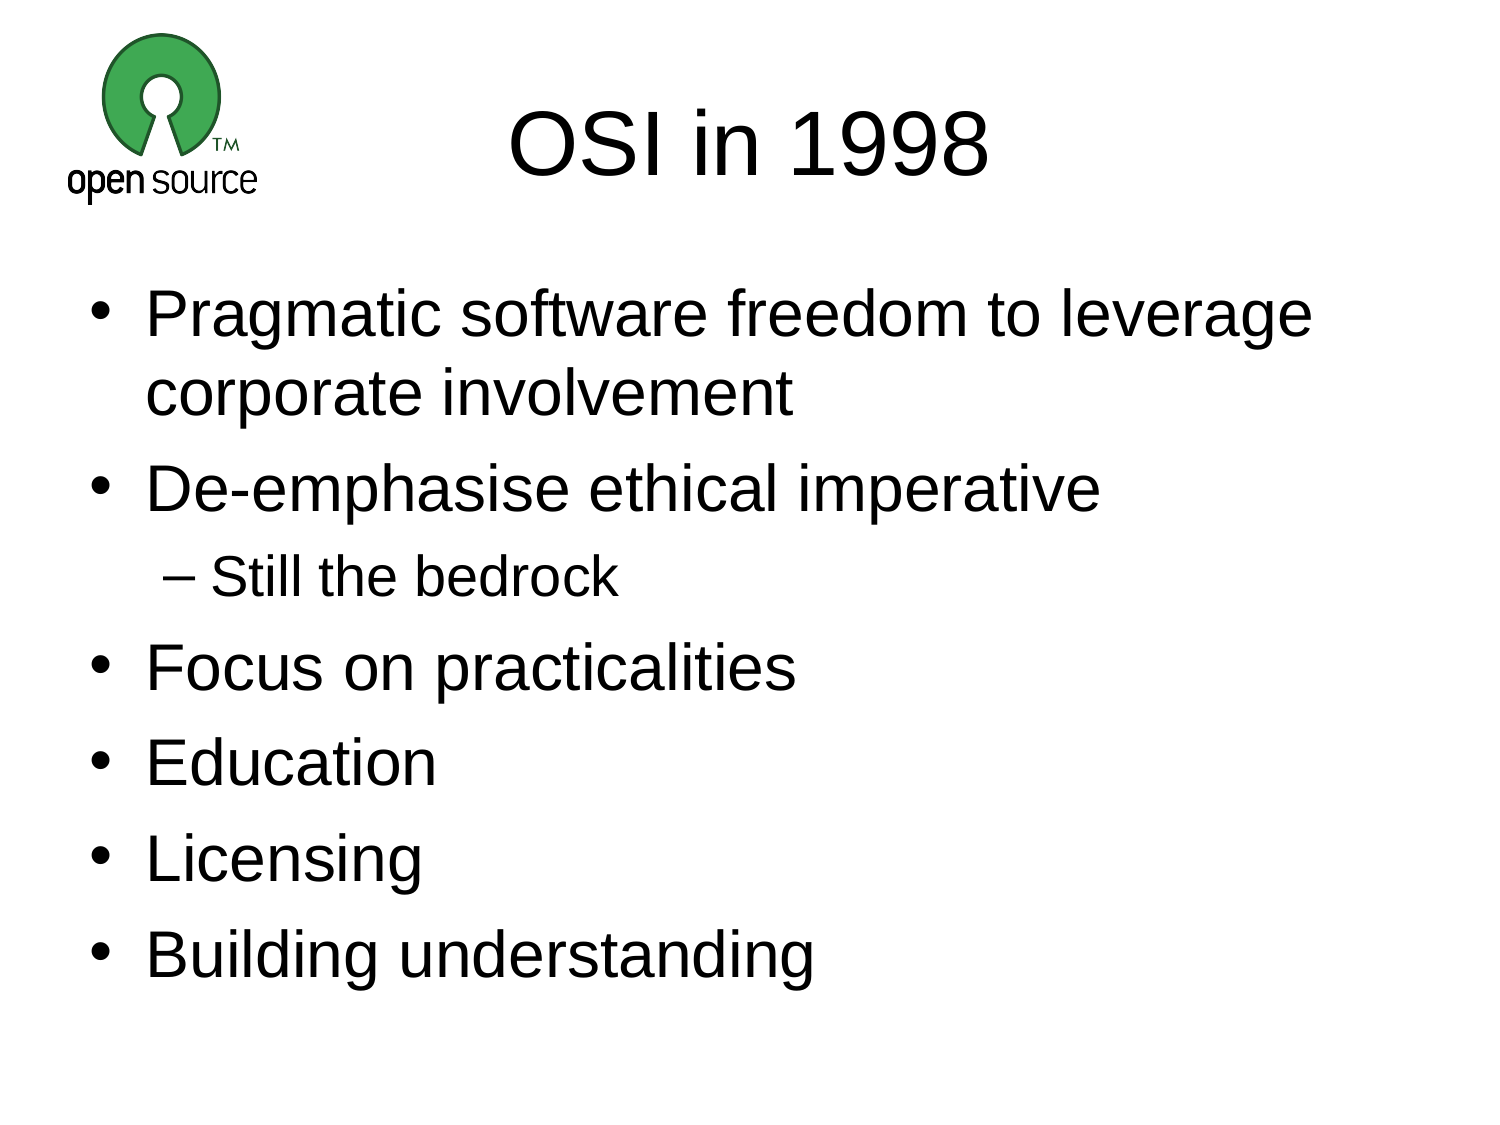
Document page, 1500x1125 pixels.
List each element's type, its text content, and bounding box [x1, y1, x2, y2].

list Pragmatic software freedom to leverage corporate involvement De-emphasise ethical imperative Still the bedrock Focus on practicalities Education Licensing Building understanding [75, 262, 1426, 1005]
picture [68, 33, 257, 205]
title OSI in 1998 [75, 45, 1426, 233]
